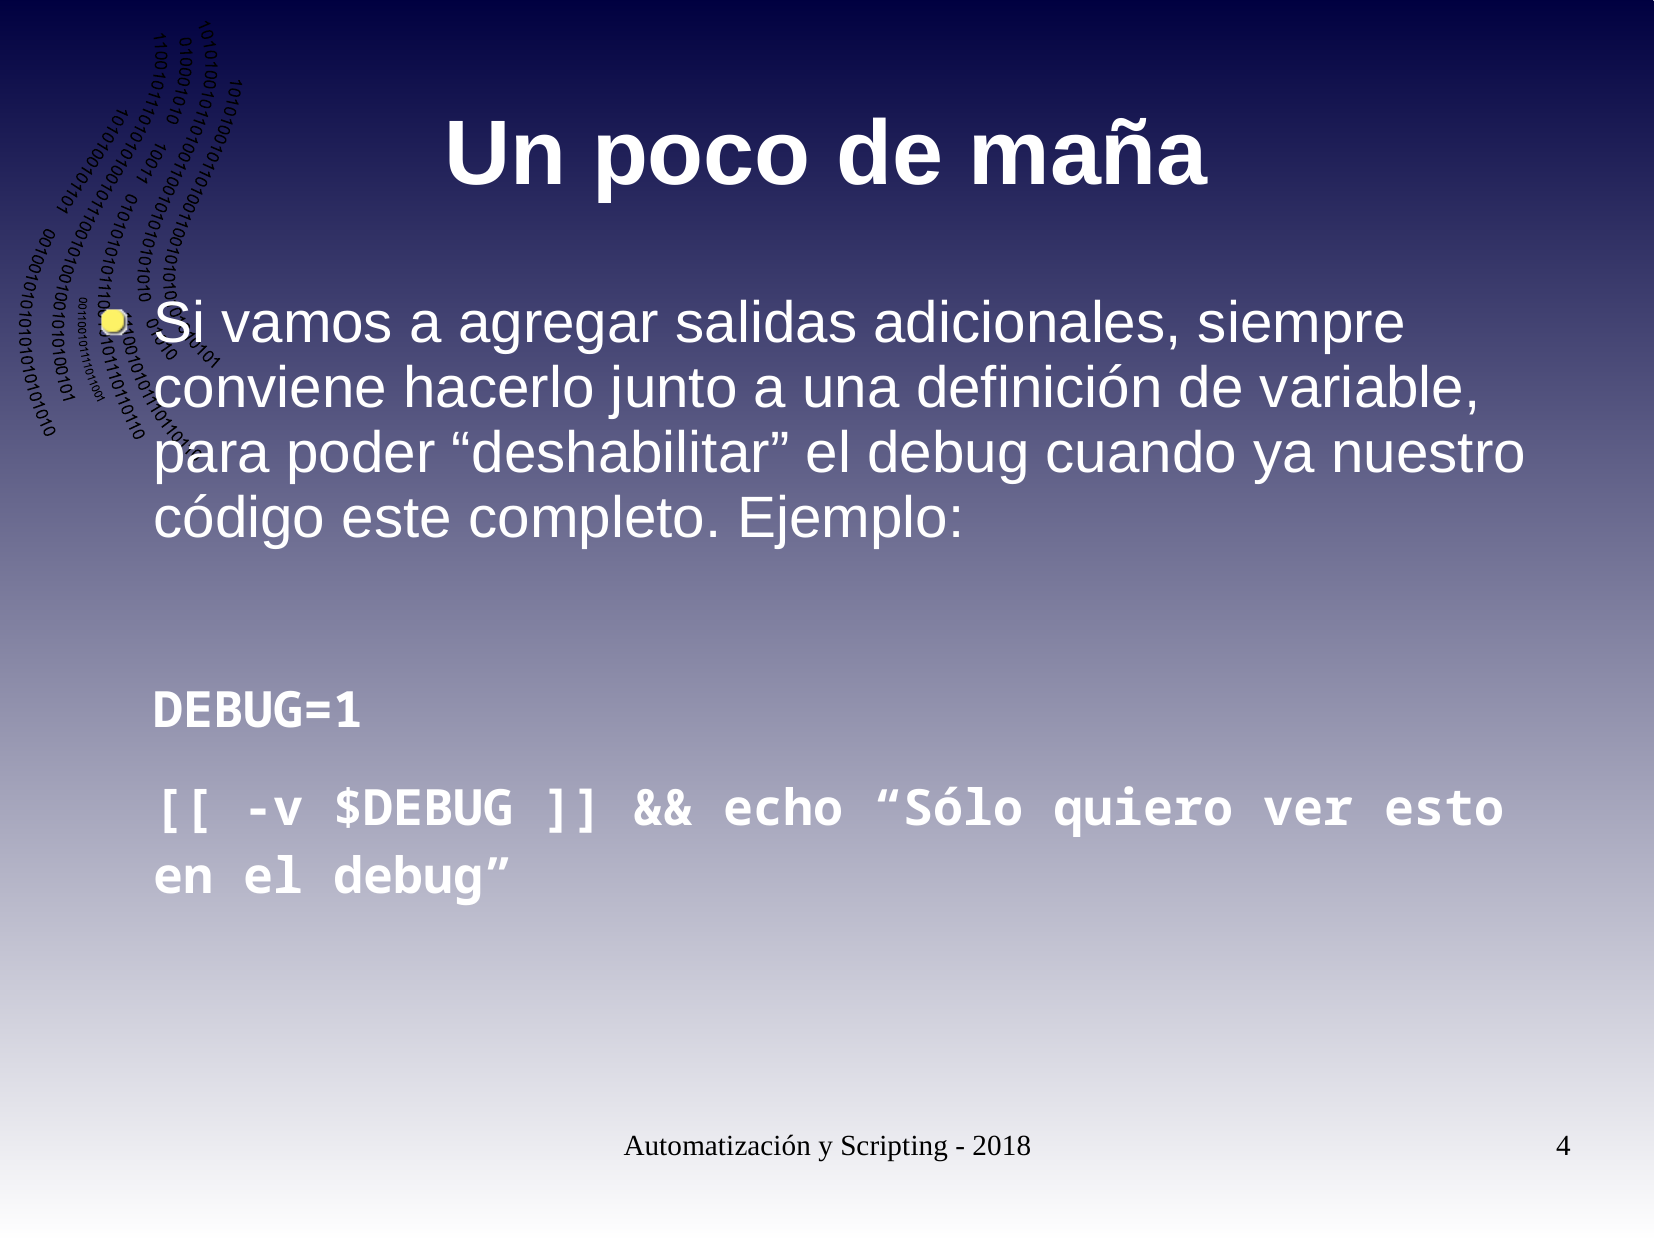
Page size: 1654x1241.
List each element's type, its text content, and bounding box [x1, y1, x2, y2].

title Un poco de maña [82, 49, 1571, 257]
list Si vamos a agregar salidas adicionales, siempre conviene hacerlo junto a una definición de variable, para poder “deshabilitar” el debug cuando ya nuestro código este completo. Ejemplo: DEBUG=1 [[ -v $DEBUG ]] && echo “Sólo quiero ver esto en el debug” [82, 290, 1571, 1111]
picture [18, 20, 243, 461]
